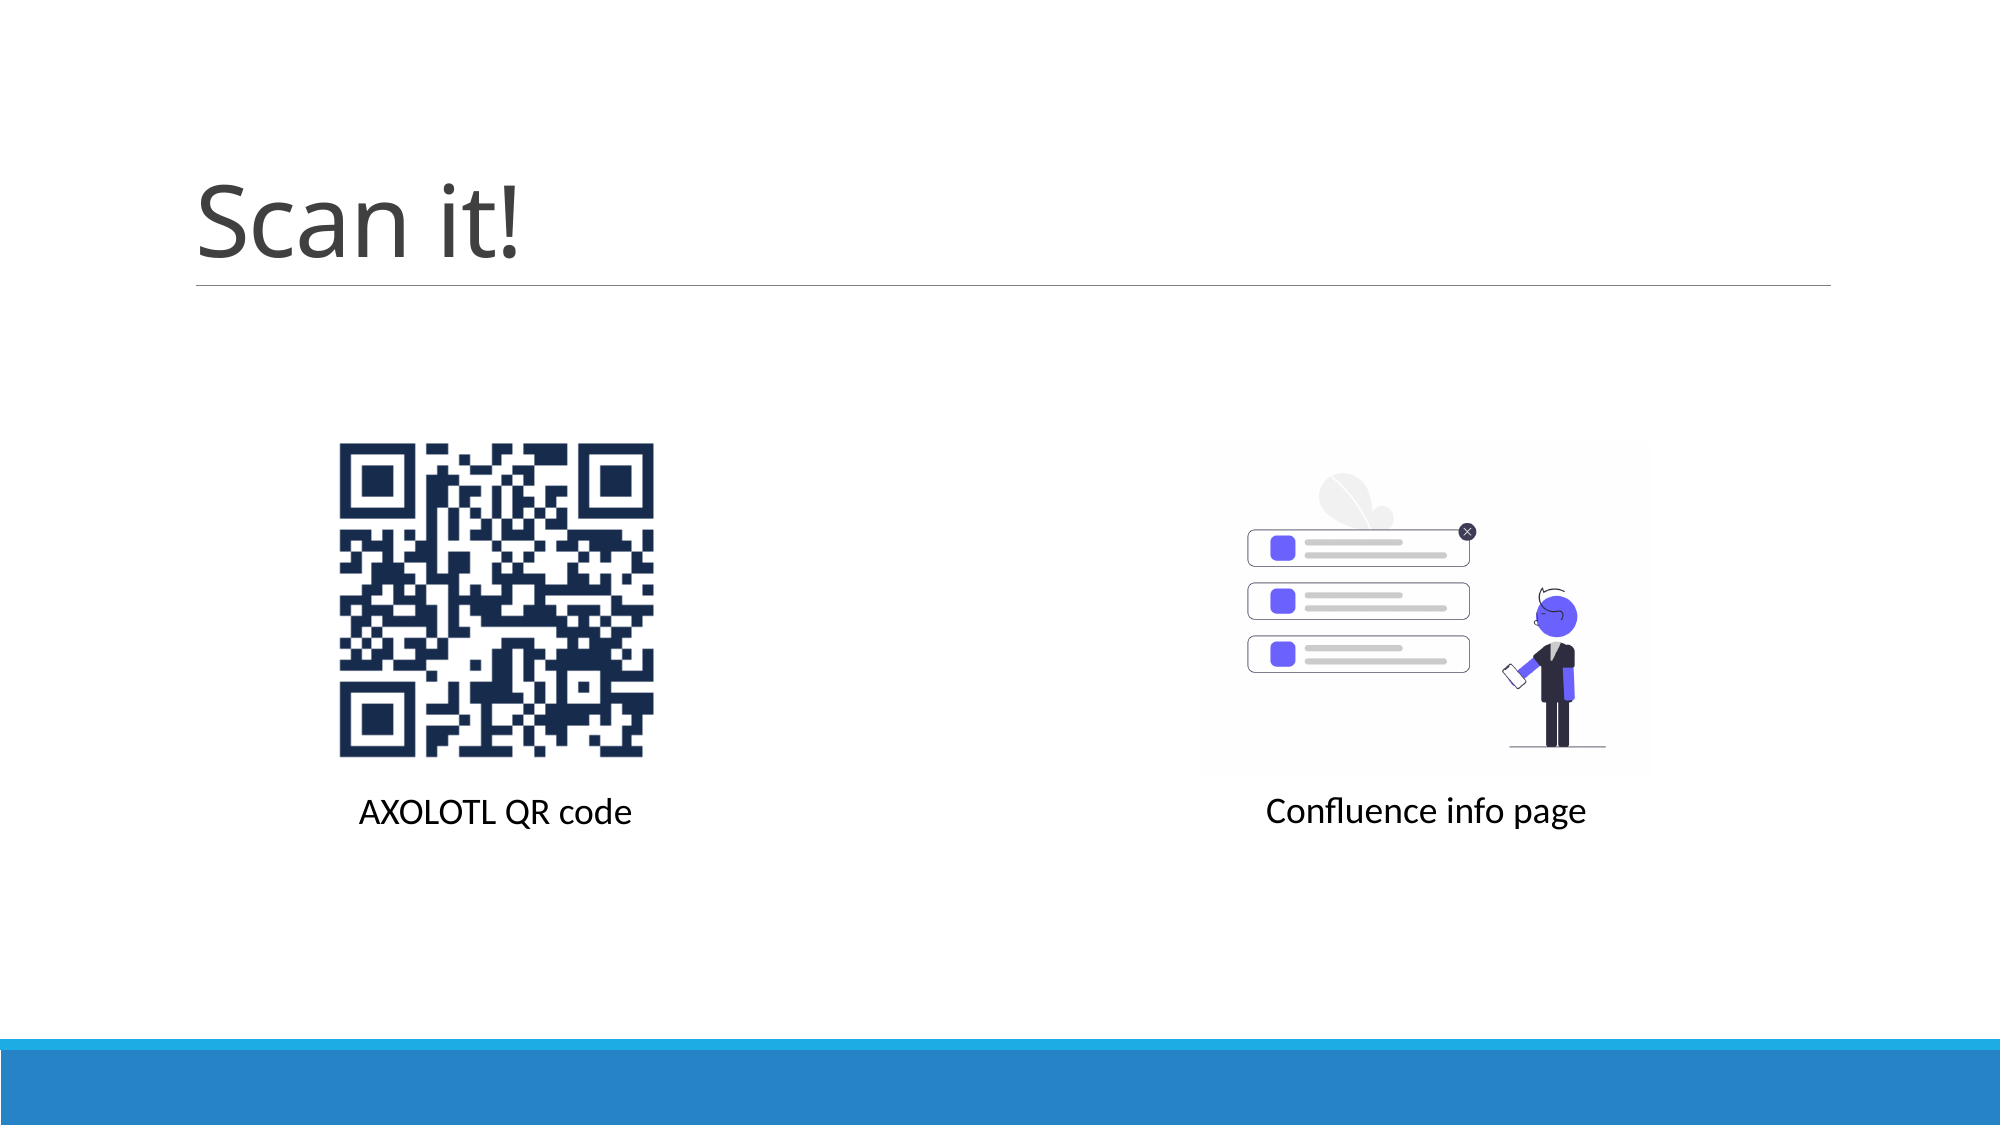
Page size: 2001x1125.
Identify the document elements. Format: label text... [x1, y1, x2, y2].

text_box AXOLOTL QR code [329, 779, 662, 840]
title Scan it! [180, 47, 1831, 286]
text_box Confluence info page [1212, 778, 1641, 840]
picture [334, 439, 660, 762]
picture [1201, 442, 1652, 778]
